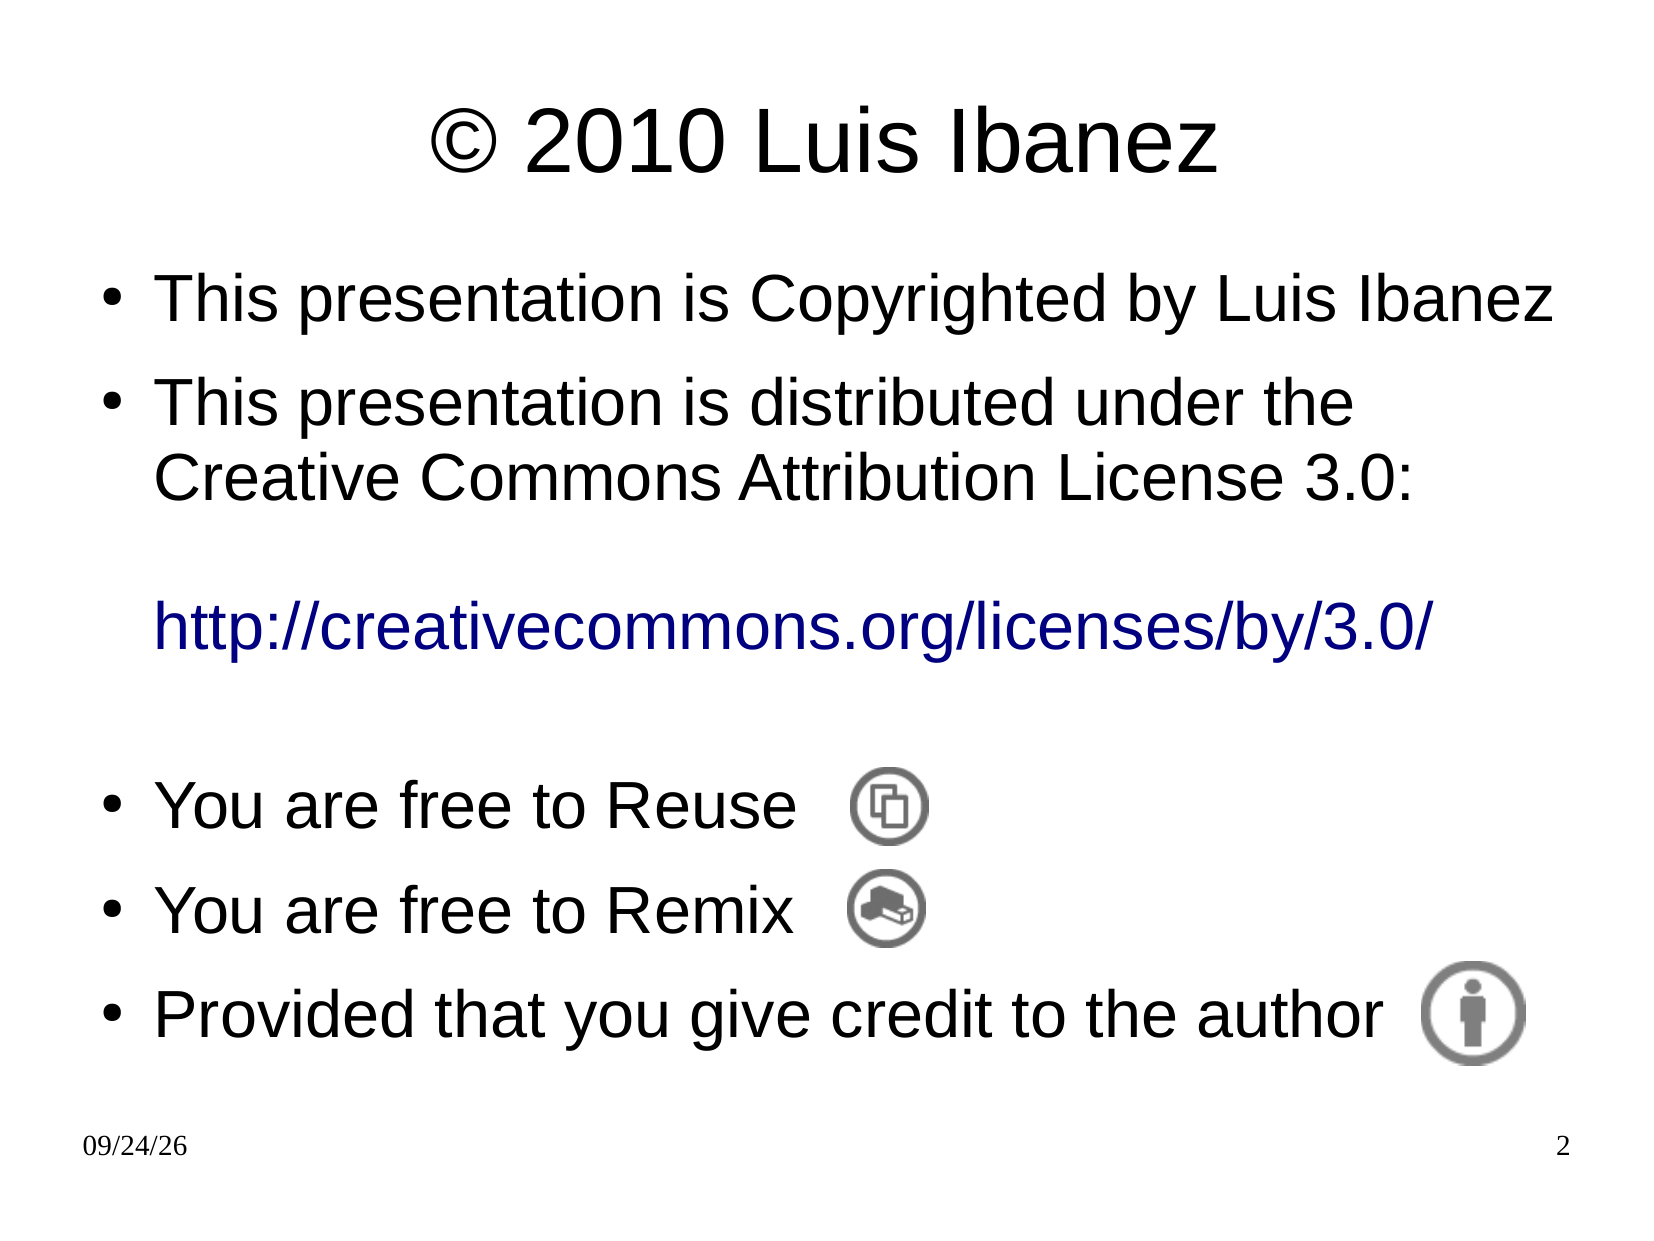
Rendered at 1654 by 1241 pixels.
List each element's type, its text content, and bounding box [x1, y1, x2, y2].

picture [847, 869, 926, 948]
list This presentation is Copyrighted by Luis Ibanez This presentation is distributed under the Creative Commons Attribution License 3.0: http://creativecommons.org/licenses/by/3.0/ You are free to Reuse You are free to Remix Provided that you give credit to the author [82, 260, 1571, 1052]
title © 2010 Luis Ibanez [82, 37, 1571, 245]
picture [850, 767, 929, 846]
picture [1421, 961, 1526, 1066]
